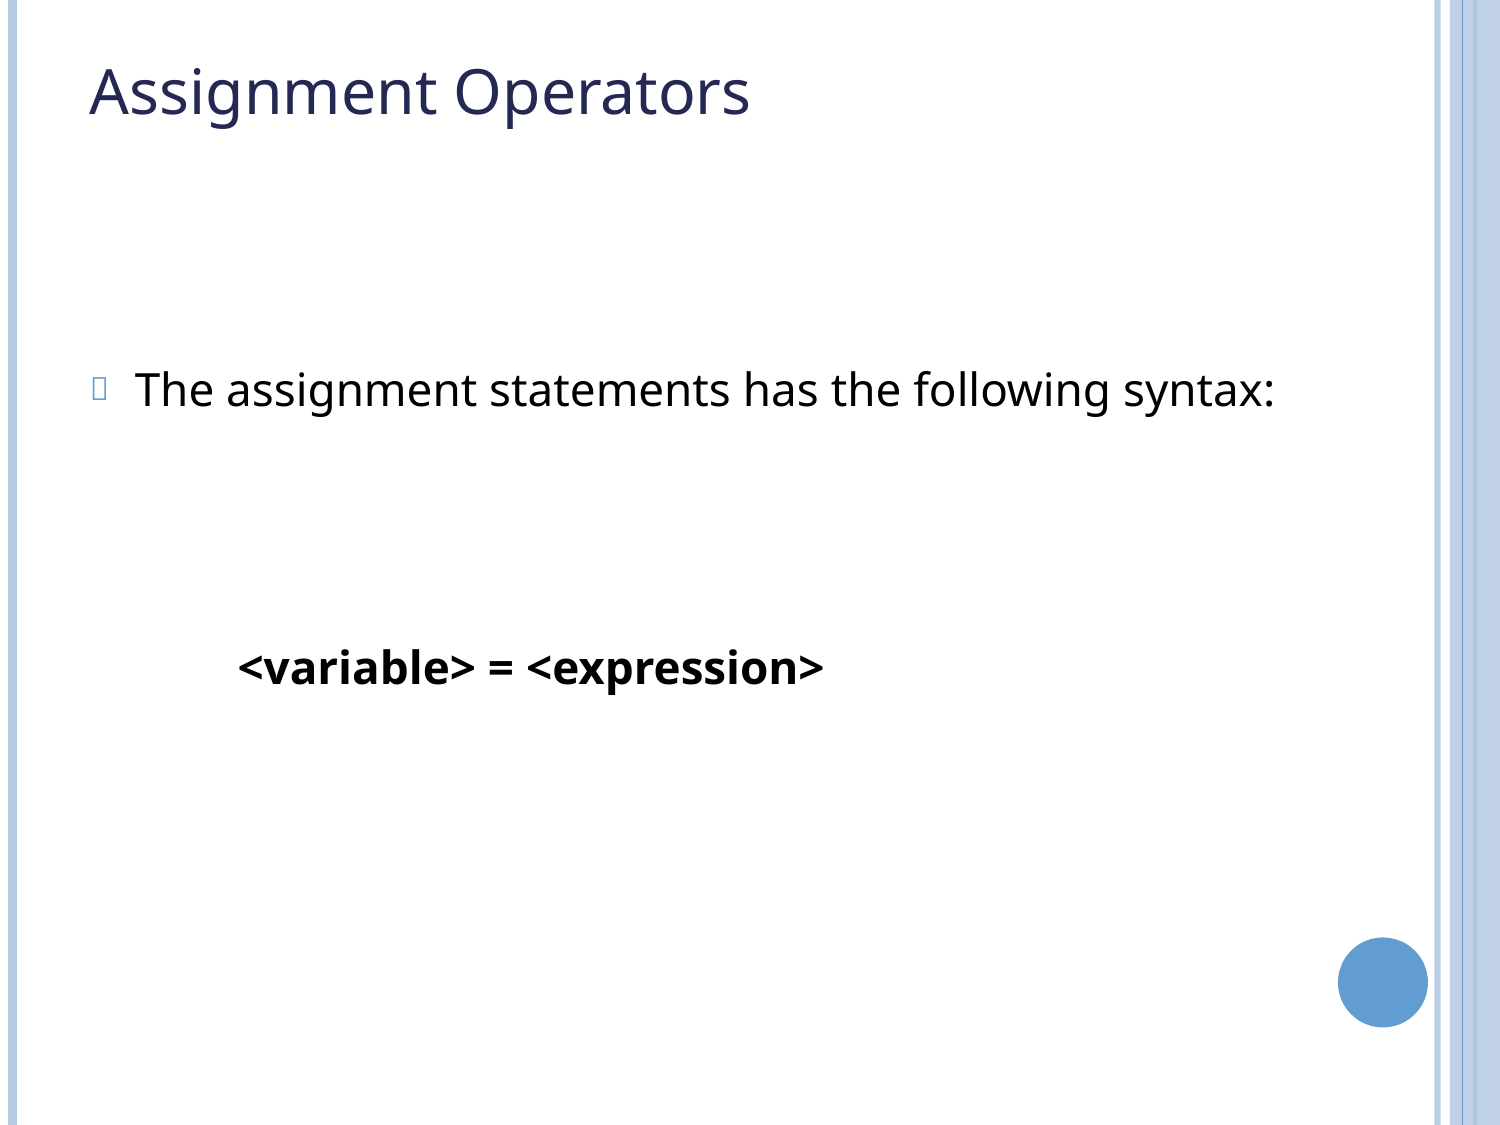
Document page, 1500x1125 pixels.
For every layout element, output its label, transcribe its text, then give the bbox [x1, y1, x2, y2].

title Assignment Operators [75, 45, 1300, 233]
list The assignment statements has the following syntax: <variable> = <expression> [75, 297, 1425, 882]
